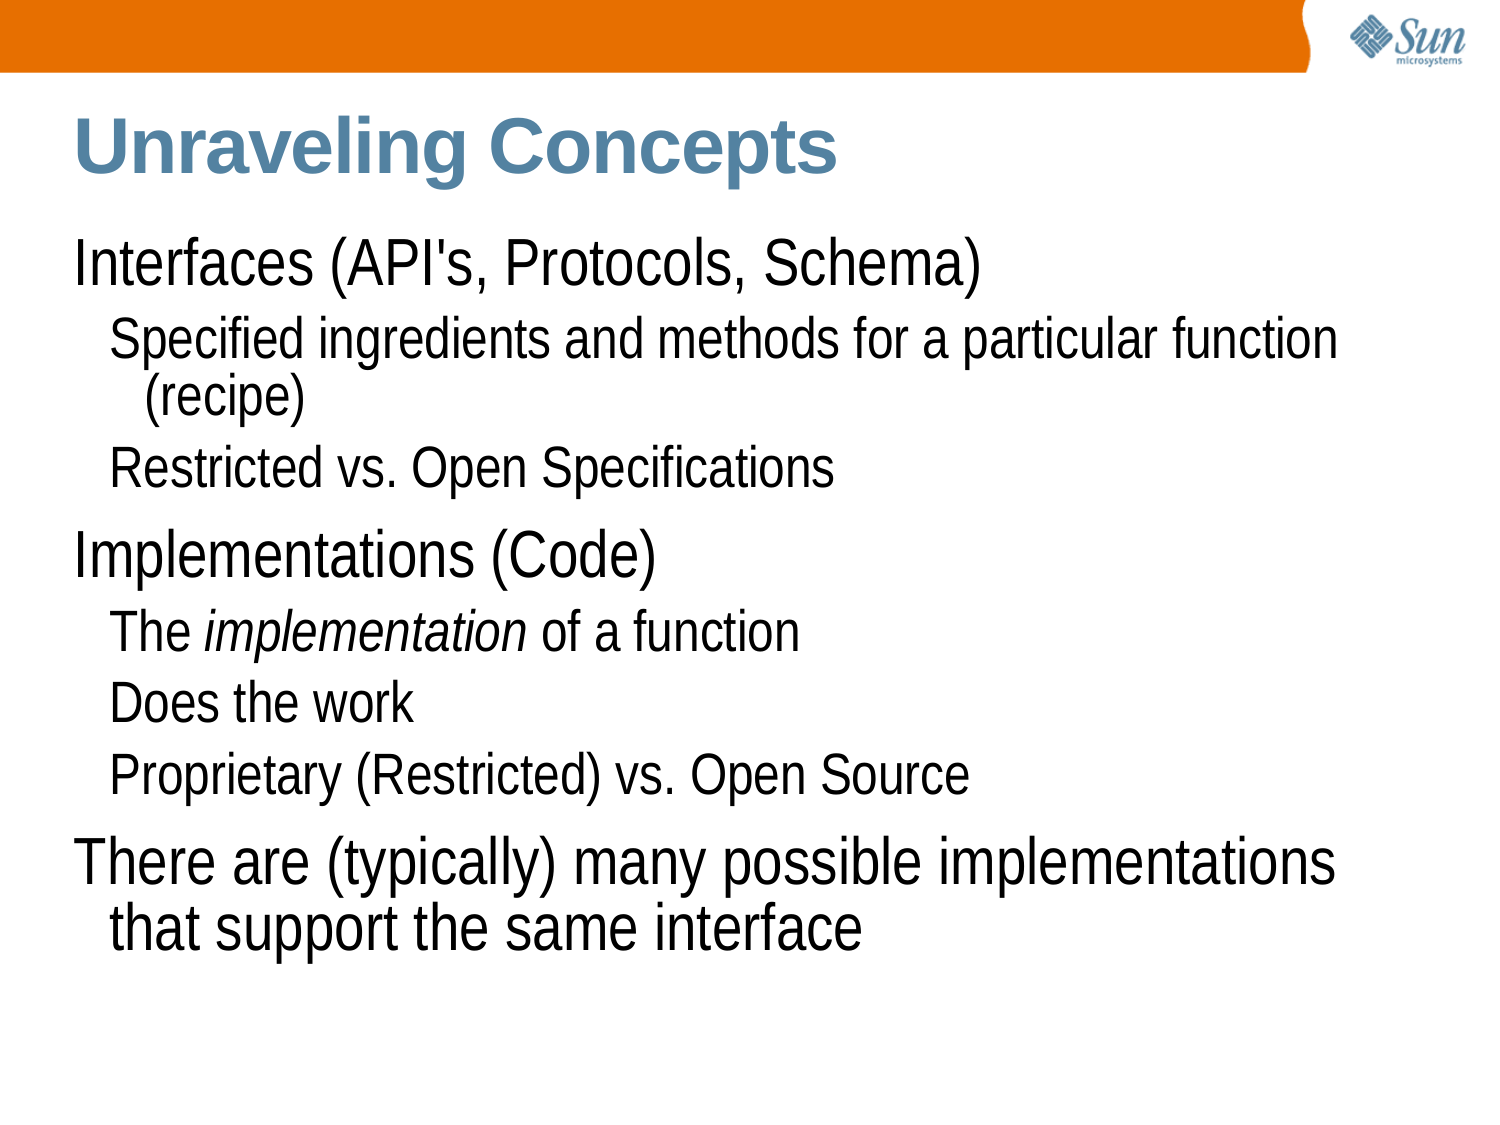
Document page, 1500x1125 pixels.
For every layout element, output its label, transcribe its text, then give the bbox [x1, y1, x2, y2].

picture [0, 0, 1500, 75]
list Interfaces (API's, Protocols, Schema) Specified ingredients and methods for a particular function (recipe) Restricted vs. Open Specifications Implementations (Code) The implementation of a function Does the work Proprietary (Restricted) vs. Open Source There are (typically) many possible implementations that support the same interface [38, 233, 1376, 1125]
title Unraveling Concepts [73, 109, 1436, 279]
